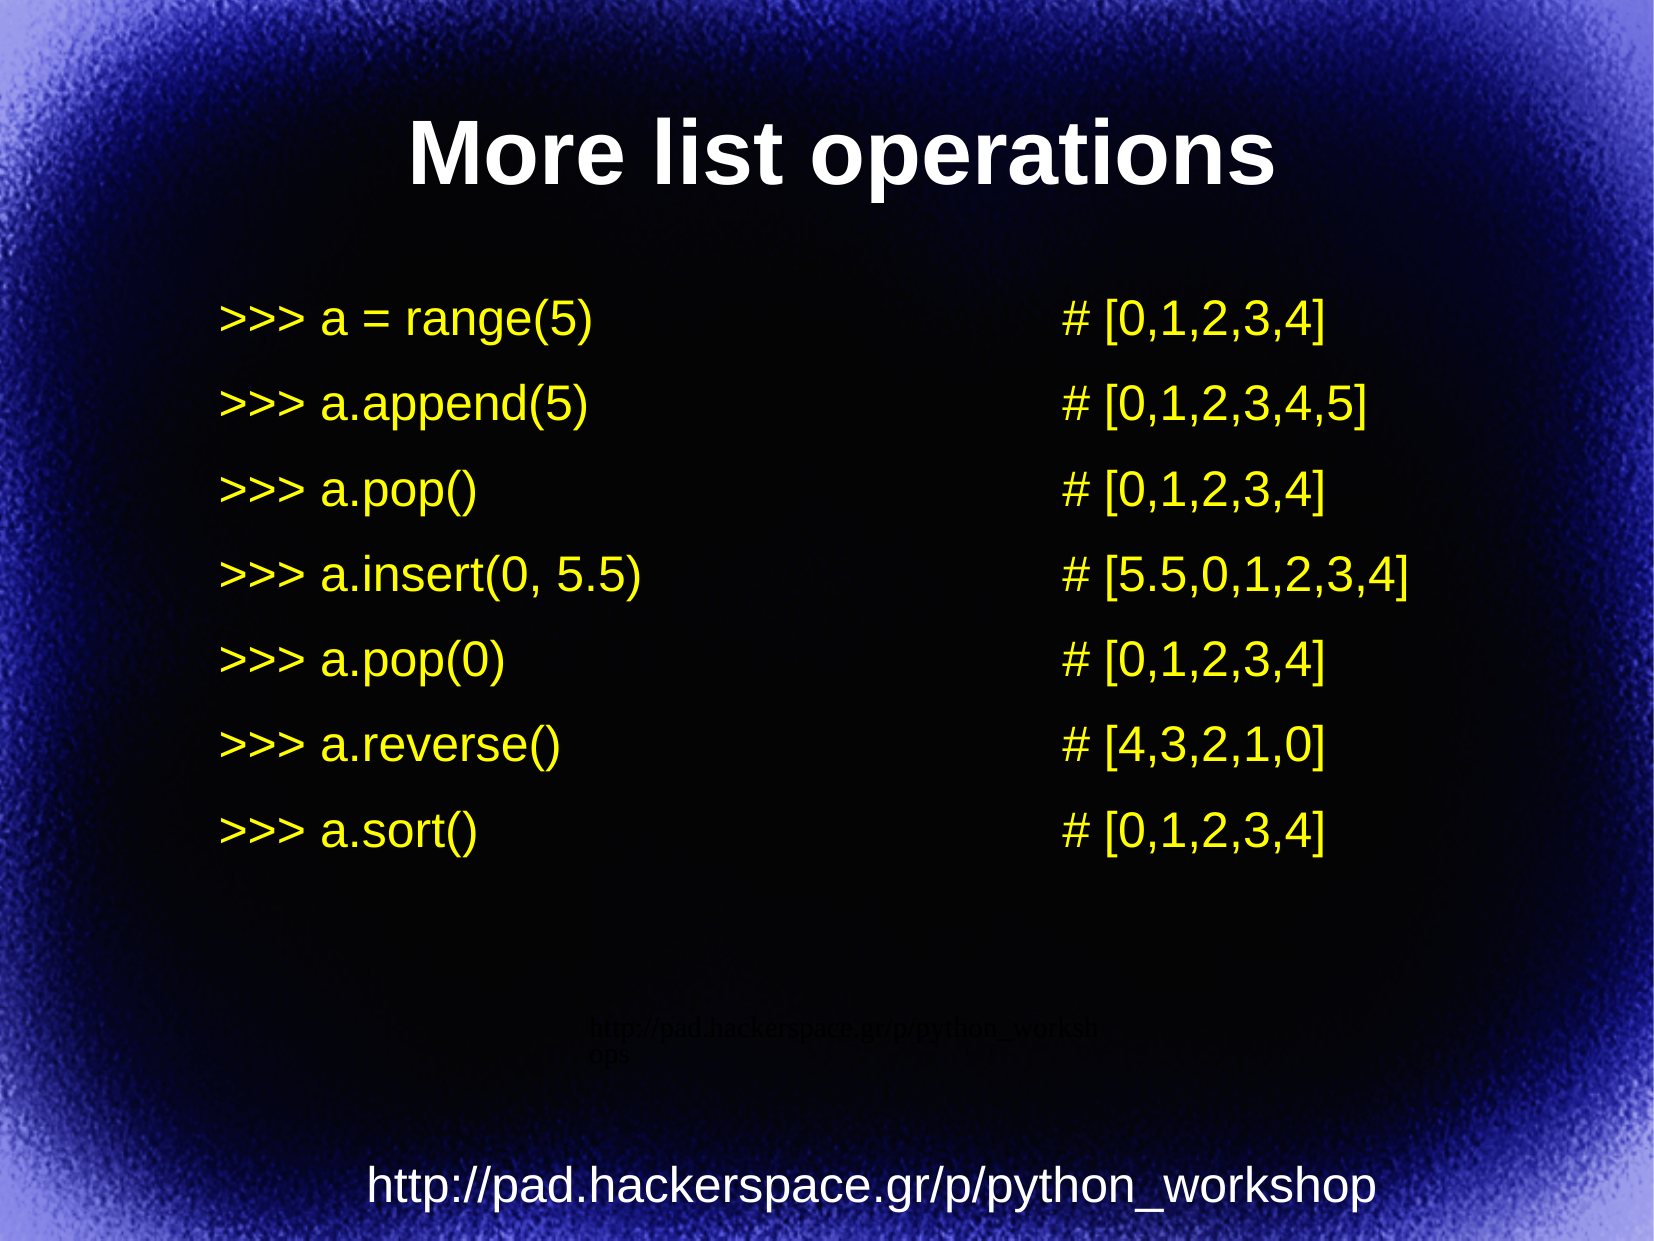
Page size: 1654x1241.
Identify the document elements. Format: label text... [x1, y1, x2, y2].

title More list operations [147, 49, 1506, 257]
text_box http://pad.hackerspace.gr/p/python_workshop [366, 1157, 1379, 1214]
list >>> a = range(5) # [0,1,2,3,4] >>> a.append(5) # [0,1,2,3,4,5] >>> a.pop() # [0,1,2,3,4] >>> a.insert(0, 5.5) # [5.5,0,1,2,3,4] >>> a.pop(0) # [0,1,2,3,4] >>> a.reverse() # [4,3,2,1,0] >>> a.sort() # [0,1,2,3,4] [147, 290, 1506, 1178]
picture [0, 0, 1654, 1241]
